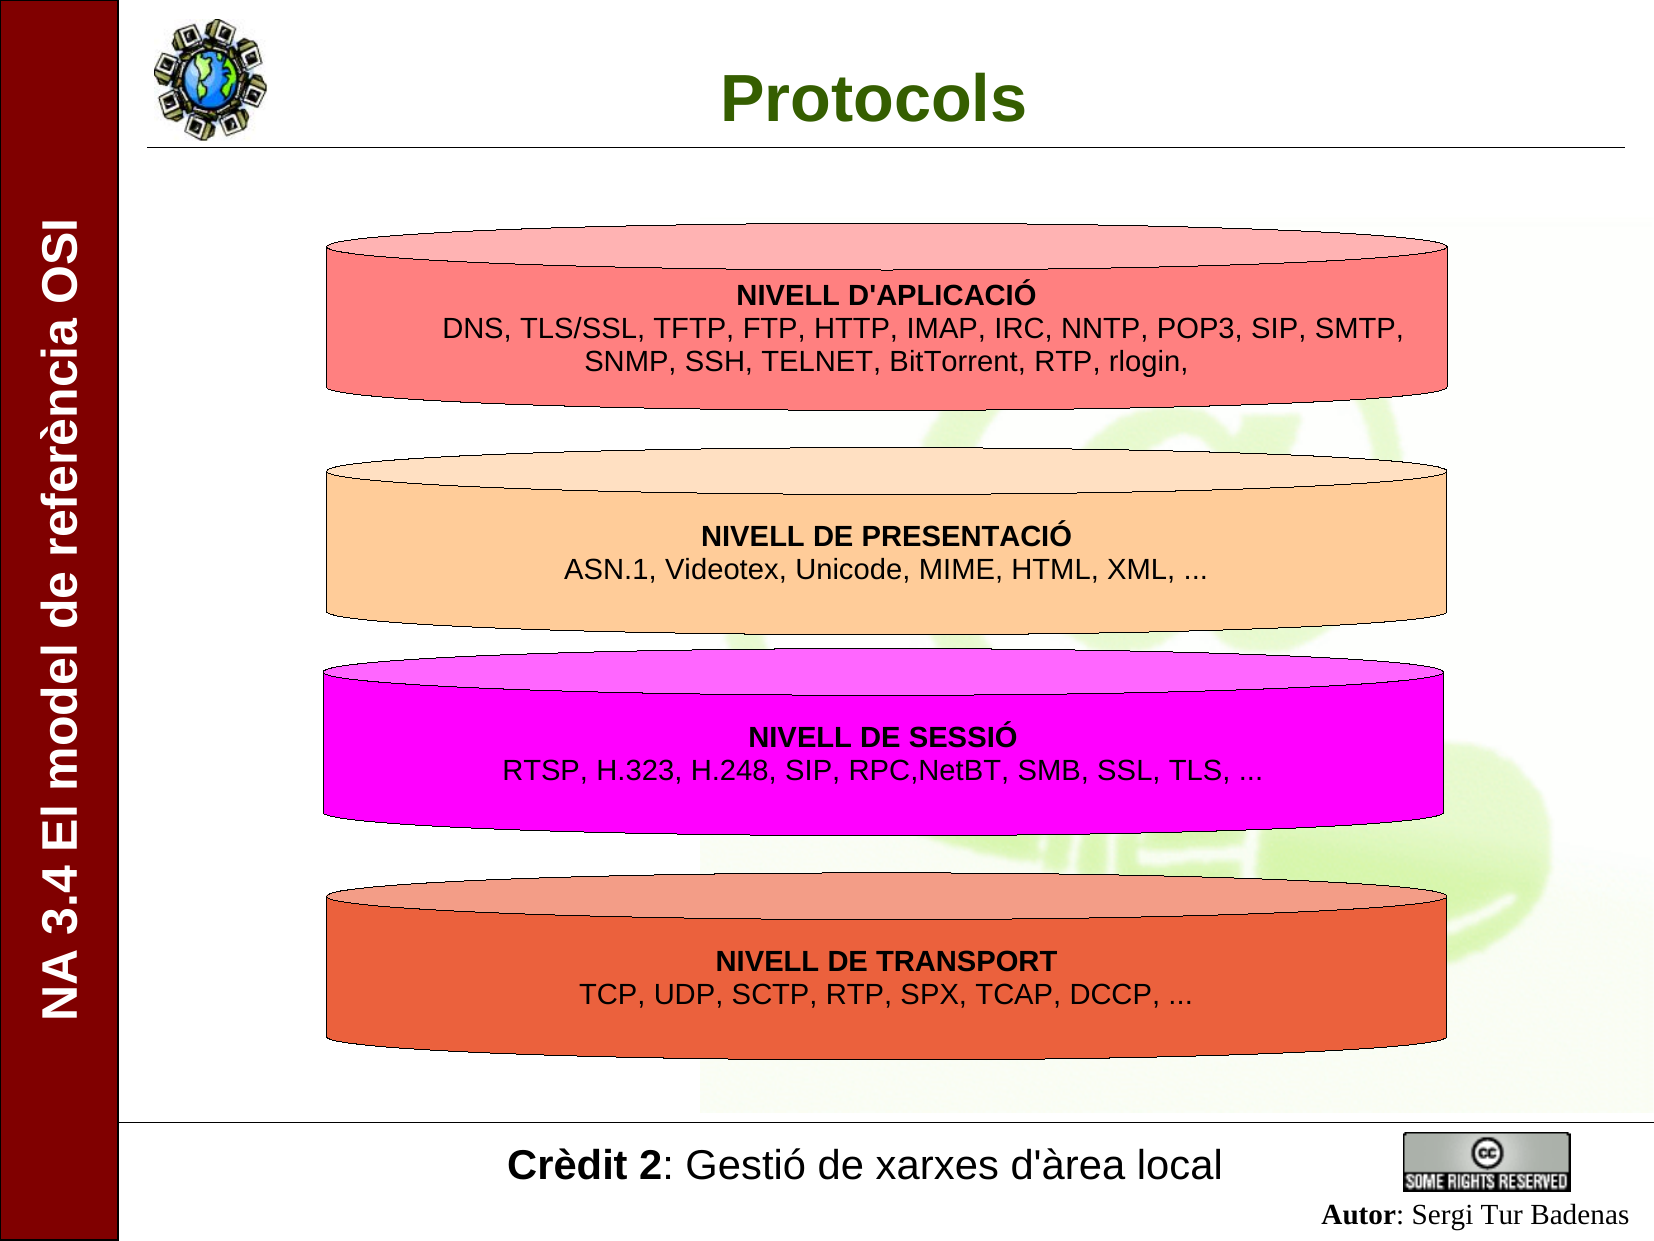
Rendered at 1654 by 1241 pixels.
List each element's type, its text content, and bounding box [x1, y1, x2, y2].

picture [154, 19, 268, 49]
text_box NIVELL DE PRESENTACIÓ ASN.1, Videotex, Unicode, MIME, HTML, XML, ... [326, 472, 1447, 635]
text_box NIVELL DE TRANSPORT TCP, UDP, SCTP, RTP, SPX, TCAP, DCCP, ... [326, 898, 1447, 1060]
picture [1403, 1132, 1571, 1192]
text_box NIVELL D'APLICACIÓ DNS, TLS/SSL, TFTP, FTP, HTTP, IMAP, IRC, NNTP, POP3, SIP, SMTP, SNMP, SSH, TELNET, BitTorrent, RTP, rlogin, [326, 247, 1448, 411]
picture [700, 217, 1654, 1113]
text_box NIVELL DE SESSIÓ RTSP, H.323, H.248, SIP, RPC,NetBT, SMB, SSL, TLS, ... [323, 673, 1444, 836]
title Protocols [129, 49, 1619, 148]
